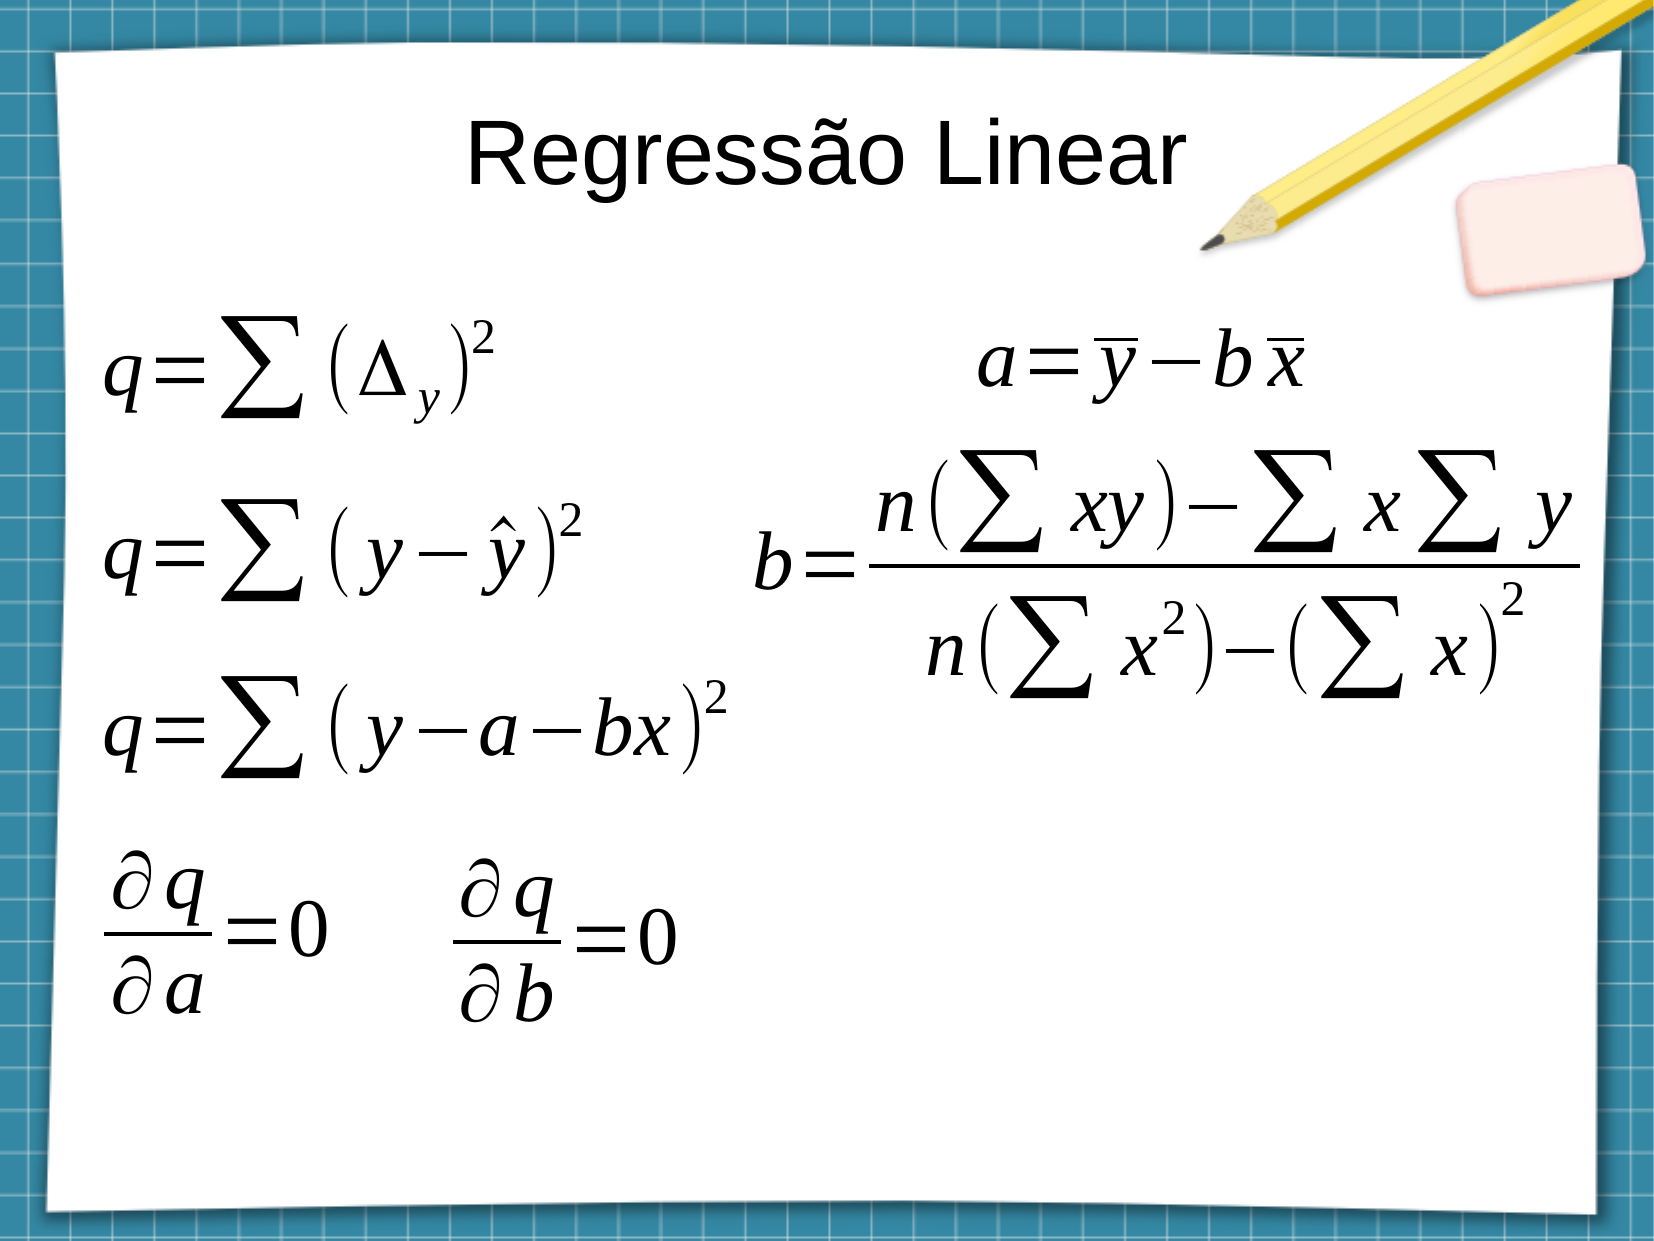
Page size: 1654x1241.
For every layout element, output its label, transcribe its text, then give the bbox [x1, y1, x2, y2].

chart [745, 445, 1591, 705]
chart [968, 312, 1316, 406]
title Regressão Linear [82, 49, 1571, 257]
chart [443, 842, 686, 1040]
chart [94, 309, 503, 426]
chart [94, 669, 735, 785]
chart [94, 834, 337, 1032]
chart [94, 492, 590, 608]
picture [0, 0, 1654, 1241]
